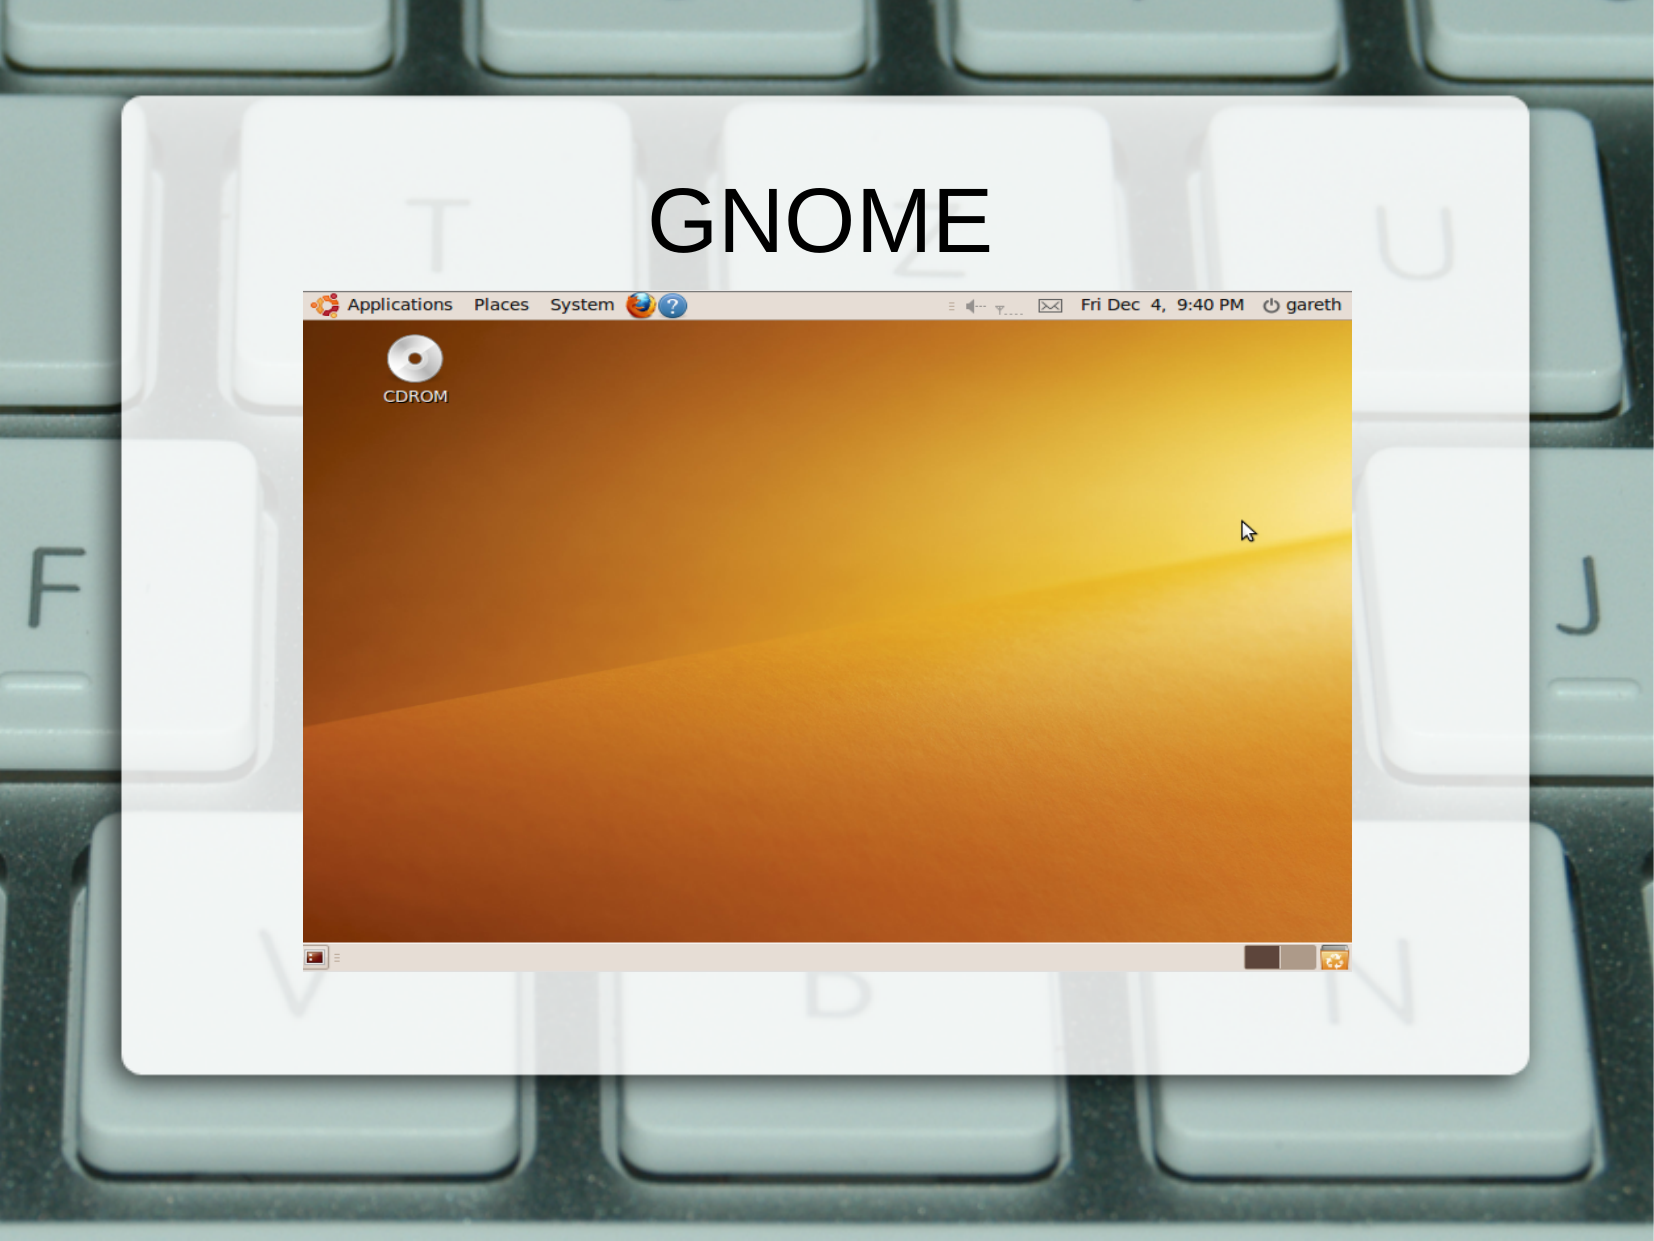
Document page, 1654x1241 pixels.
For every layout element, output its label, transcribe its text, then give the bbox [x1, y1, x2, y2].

title GNOME [135, 125, 1506, 318]
picture [0, 0, 1654, 1241]
